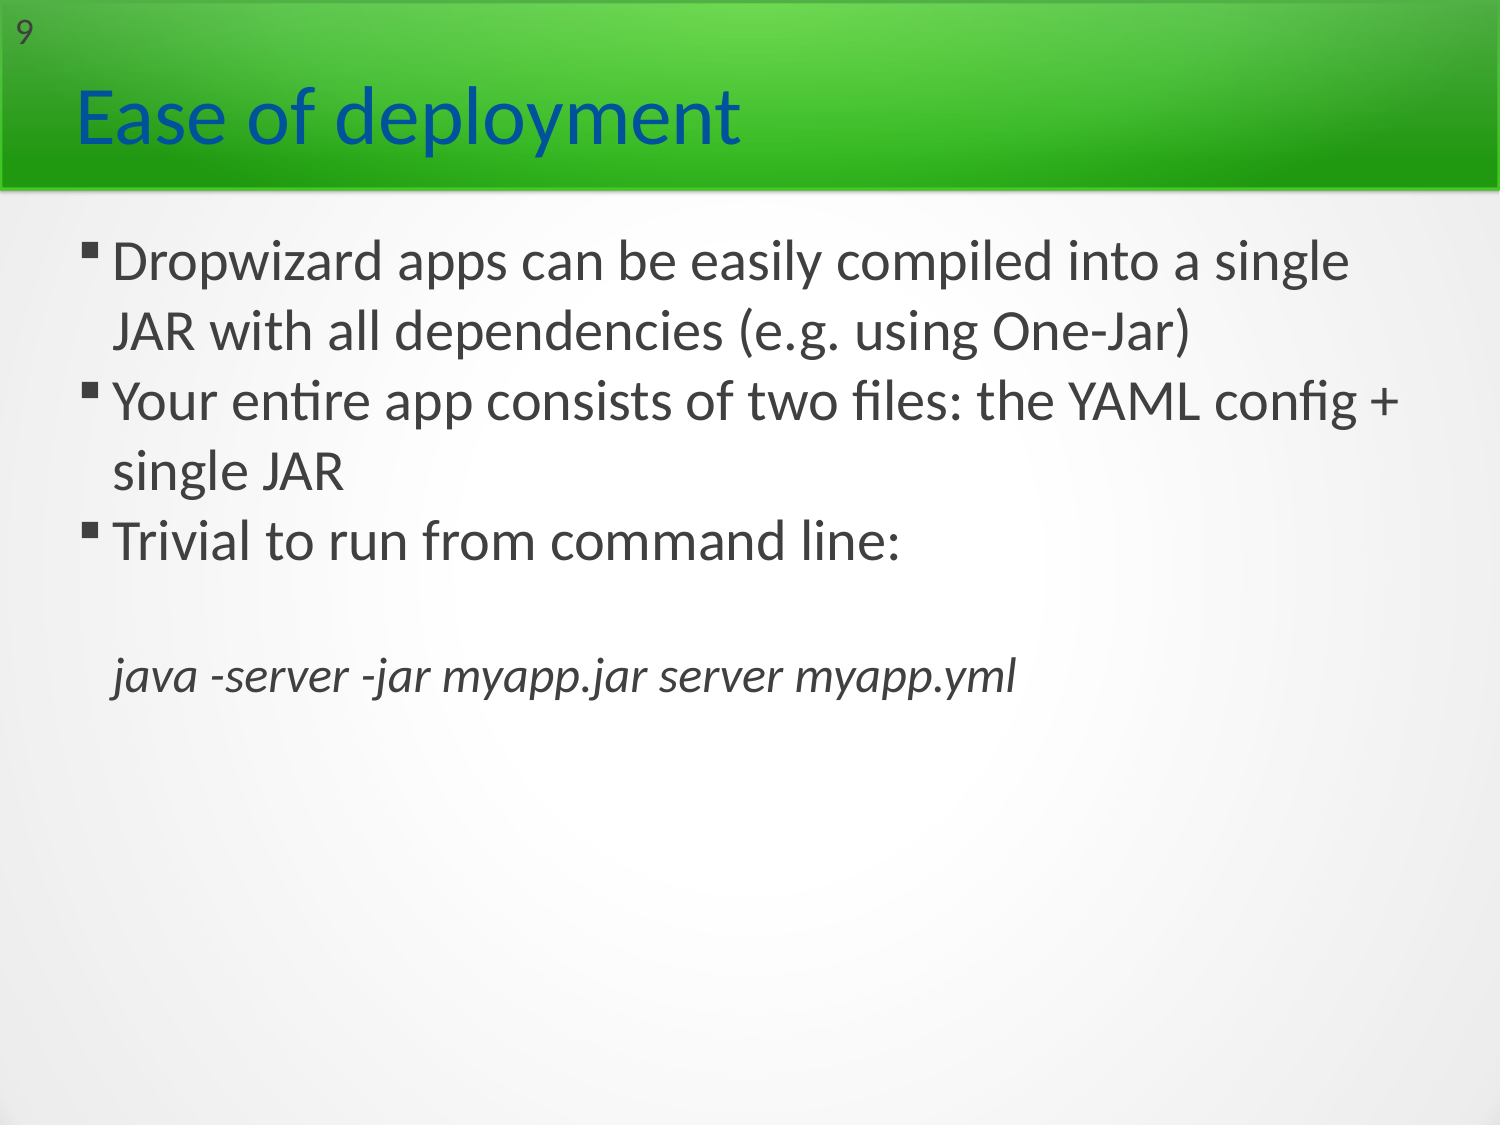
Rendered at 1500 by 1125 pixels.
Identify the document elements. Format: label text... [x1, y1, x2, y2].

text_box Dropwizard apps can be easily compiled into a single JAR with all dependencies (e.g. using One-Jar) Your entire app consists of two files: the YAML config + single JAR Trivial to run from command line: java -server -jar myapp.jar server myapp.yml [74, 219, 1427, 954]
text_box <number> [0, 0, 1500, 1125]
